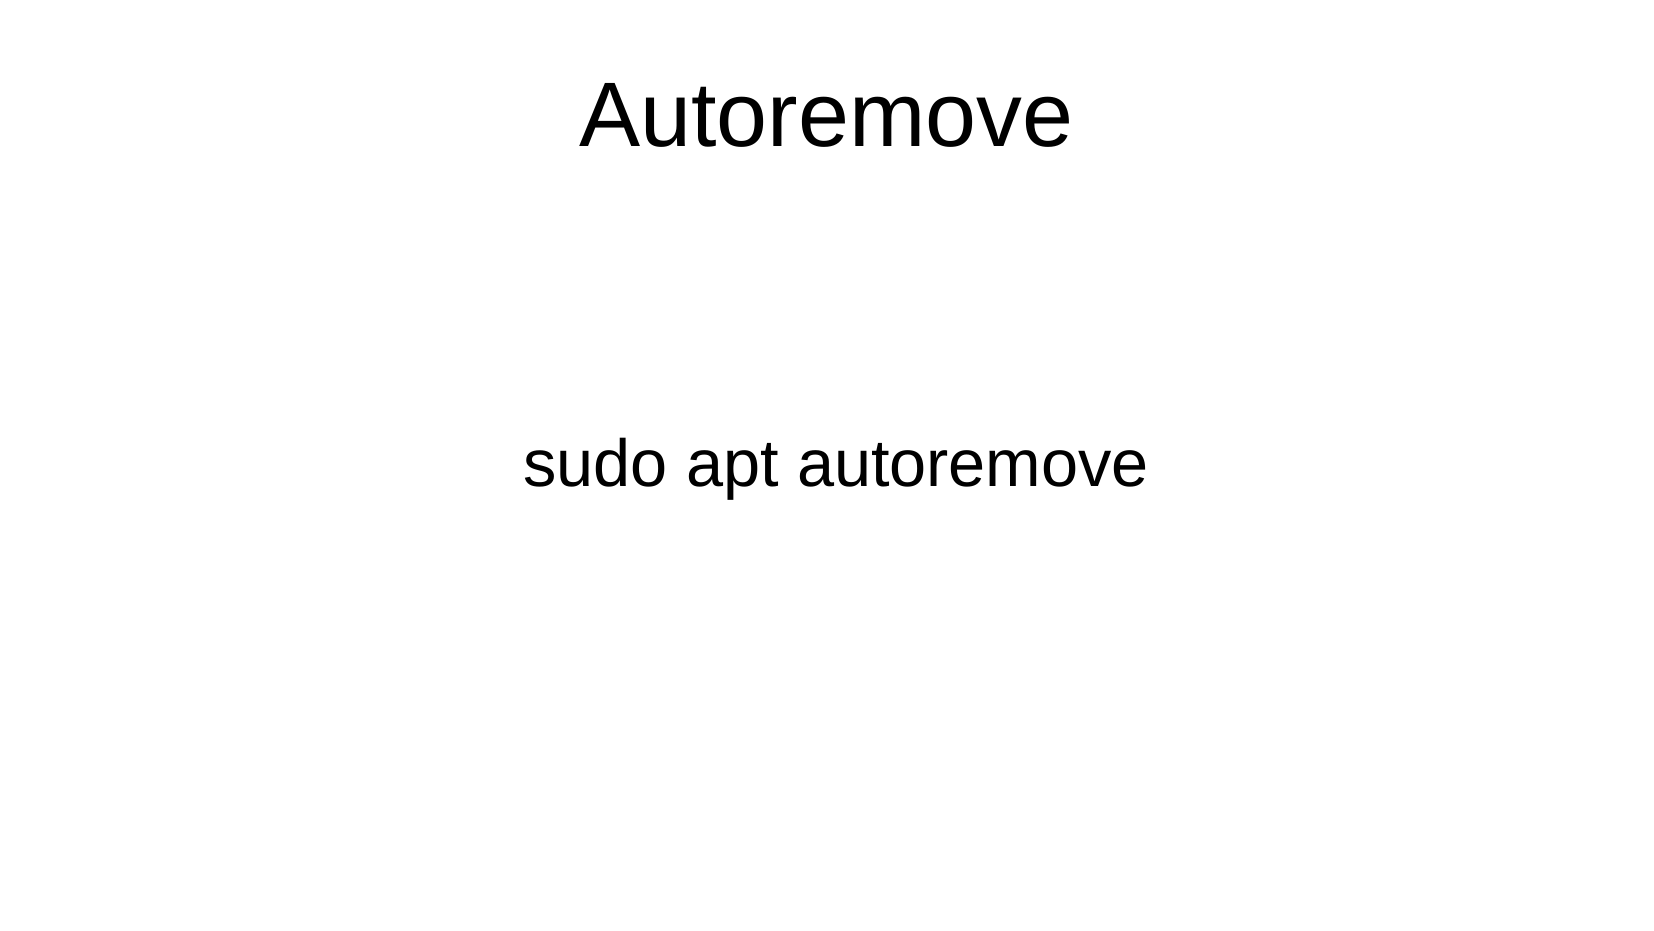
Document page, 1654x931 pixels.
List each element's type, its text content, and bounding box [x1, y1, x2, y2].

list sudo apt autoremove [82, 217, 1571, 758]
title Autoremove [82, 37, 1571, 193]
